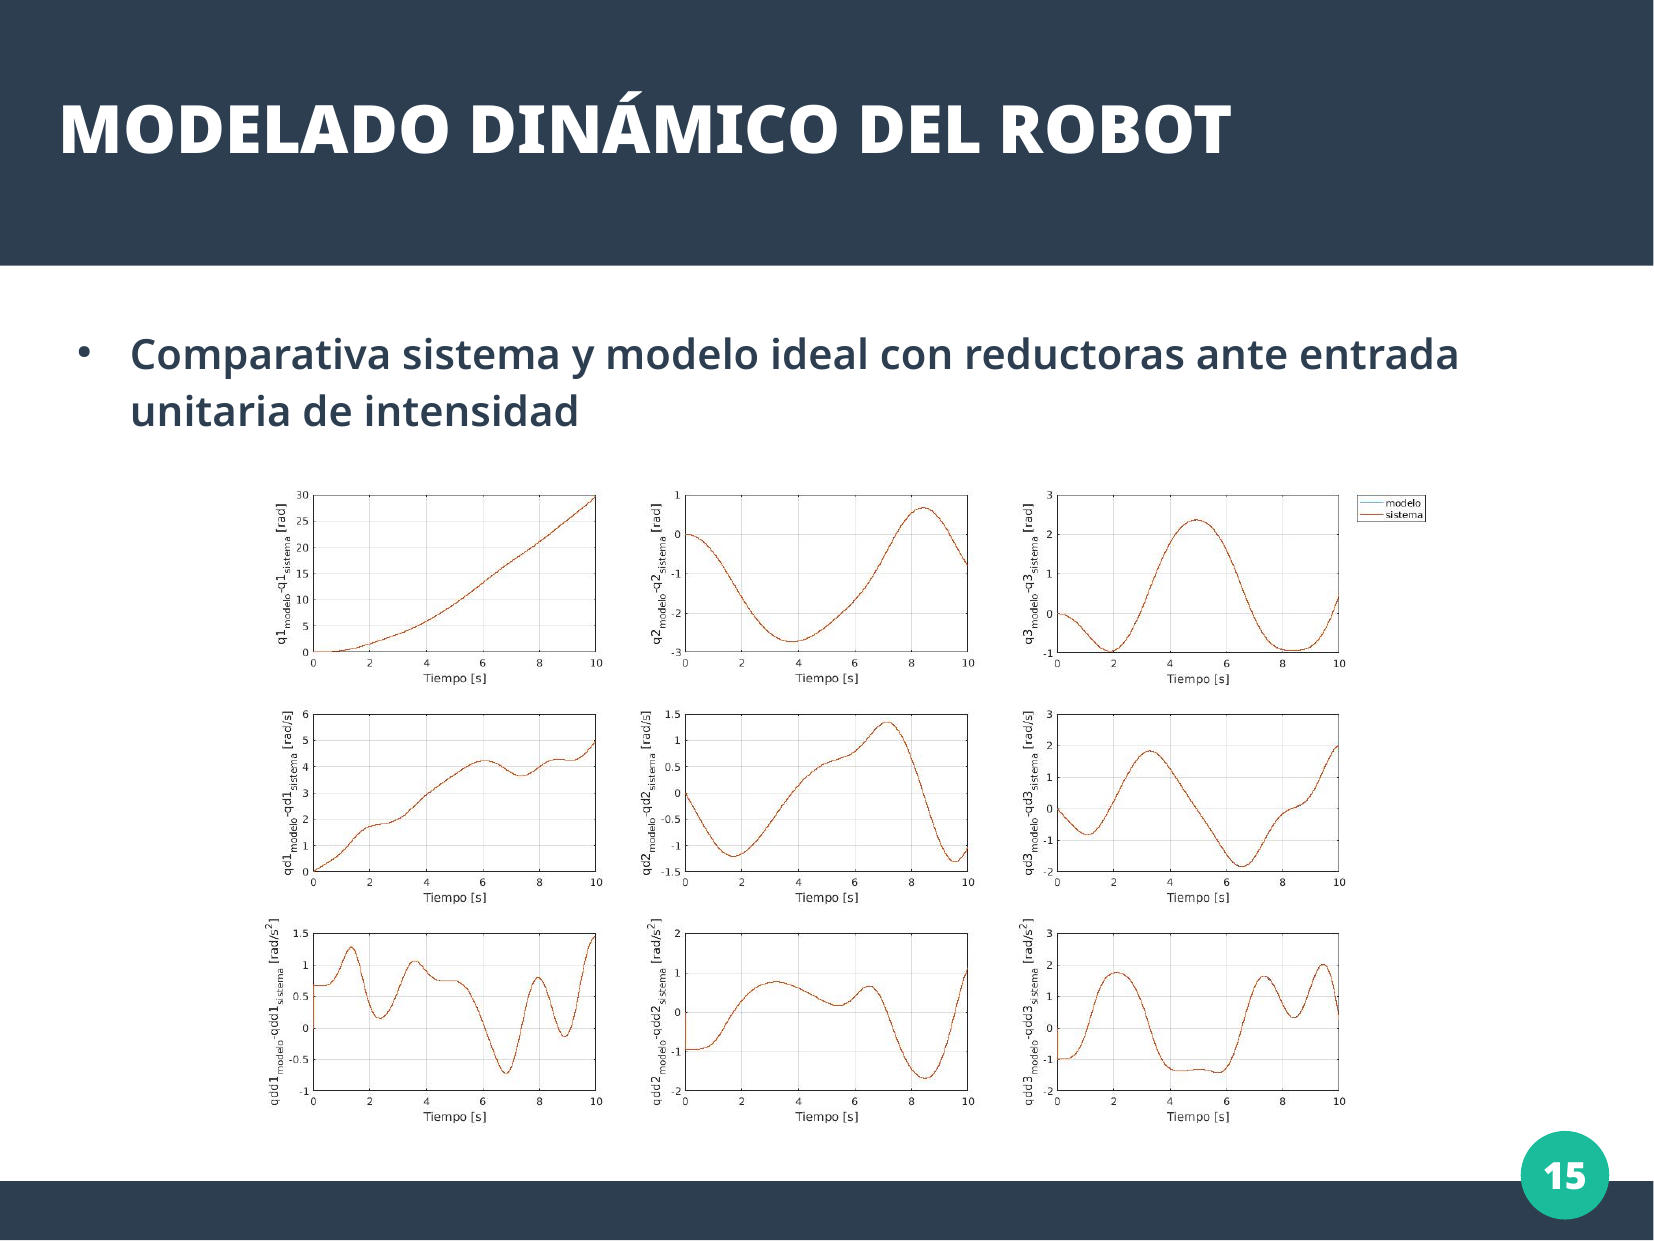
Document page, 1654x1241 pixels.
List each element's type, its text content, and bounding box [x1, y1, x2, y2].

list Comparativa sistema y modelo ideal con reductoras ante entrada unitaria de intensidad [59, 324, 1595, 1152]
picture [141, 439, 1465, 1171]
title MODELADO DINÁMICO DEL ROBOT [59, 49, 1595, 207]
